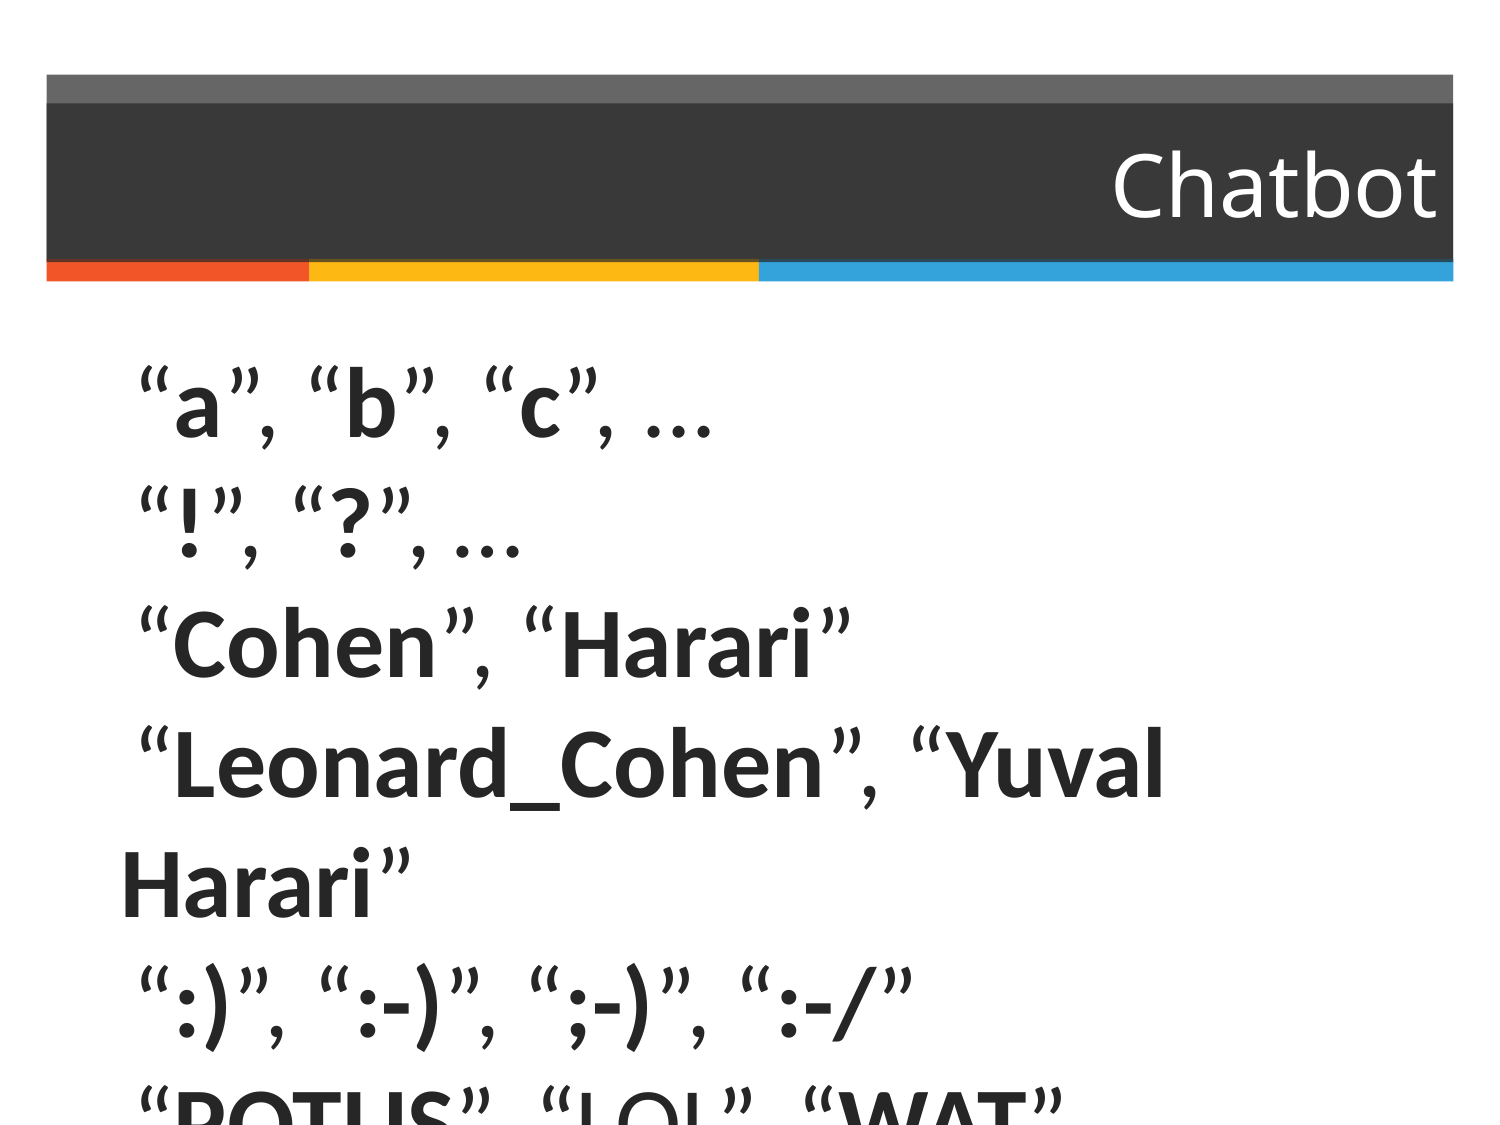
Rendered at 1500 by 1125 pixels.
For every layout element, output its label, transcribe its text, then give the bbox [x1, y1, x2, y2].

list “a”, “b”, “c”, ... “!”, “?”, … “Cohen”, “Harari” “Leonard_Cohen”, “Yuval Harari” “:)”, “:-)”, “;-)”, “:-/” “POTUS”, “LOL”, “WAT”, ... [30, 329, 1500, 1078]
title Chatbot [46, 103, 1454, 263]
